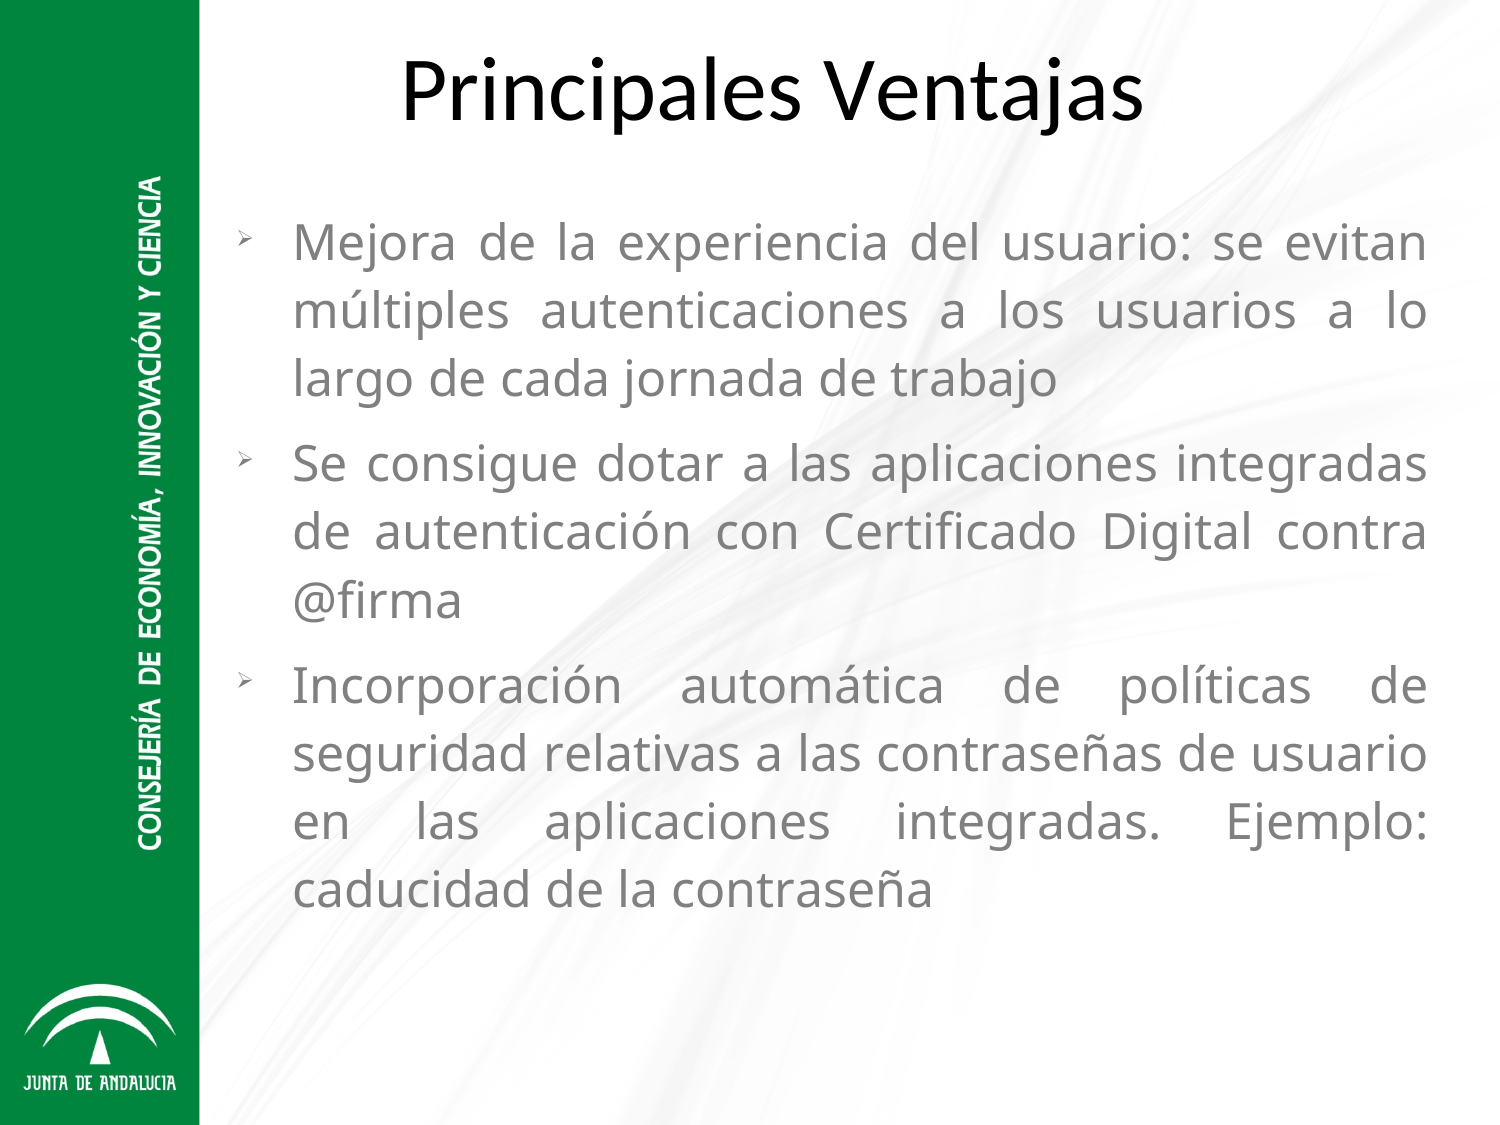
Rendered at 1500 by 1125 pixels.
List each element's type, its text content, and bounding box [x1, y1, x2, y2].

picture [0, 0, 1500, 1125]
title Principales Ventajas [98, 0, 1449, 208]
list Mejora de la experiencia del usuario: se evitan múltiples autenticaciones a los usuarios a lo largo de cada jornada de trabajo Se consigue dotar a las aplicaciones integradas de autenticación con Certificado Digital contra @firma Incorporación automática de políticas de seguridad relativas a las contraseñas de usuario en las aplicaciones integradas. Ejemplo: caducidad de la contraseña [236, 206, 1430, 1109]
